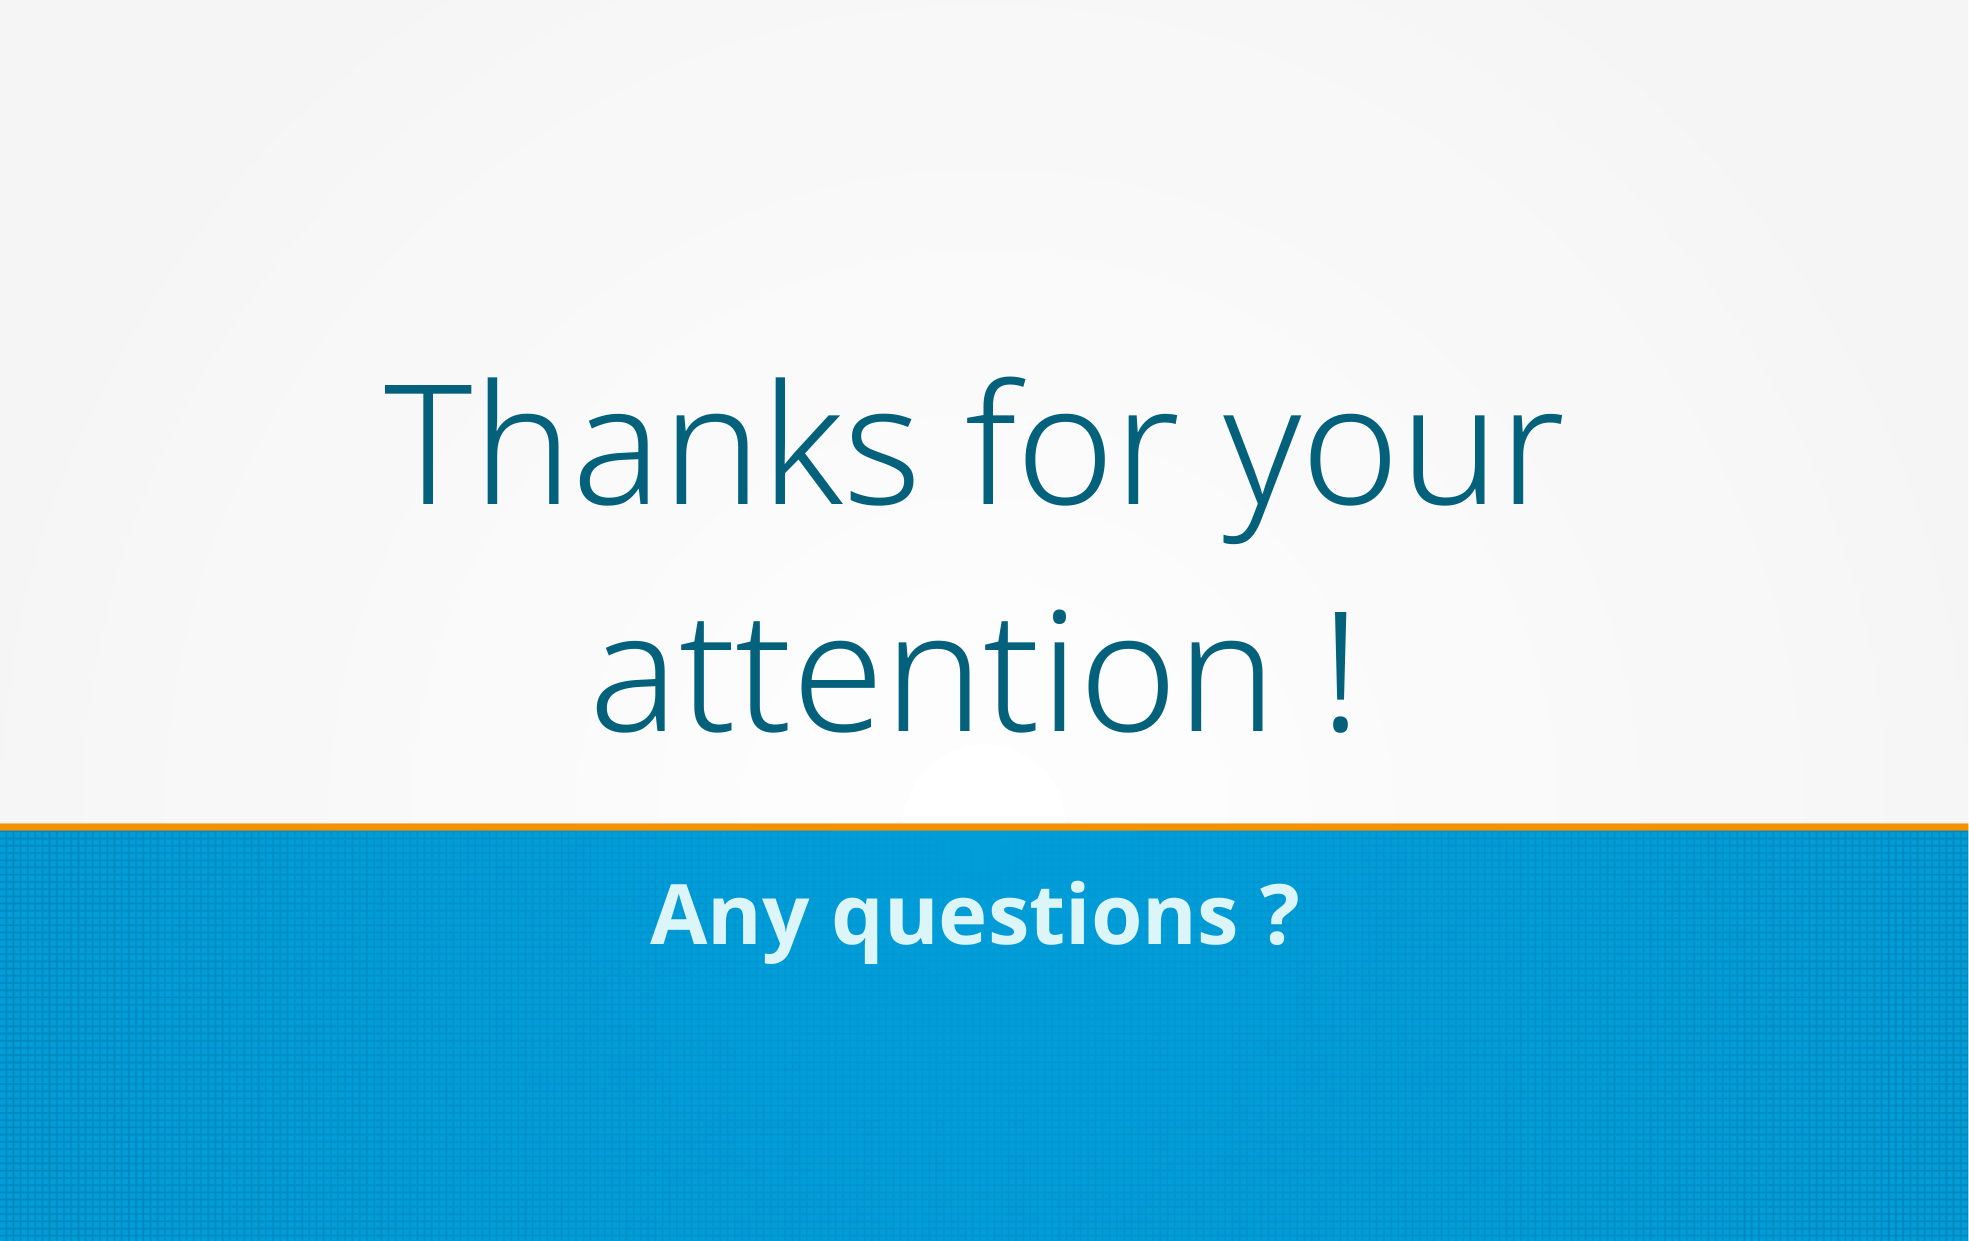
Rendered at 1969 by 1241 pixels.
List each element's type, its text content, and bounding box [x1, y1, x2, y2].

picture [0, 0, 1969, 830]
subtitle Any questions ? [90, 855, 1861, 1111]
title Thanks for your attention ! [90, 49, 1862, 781]
